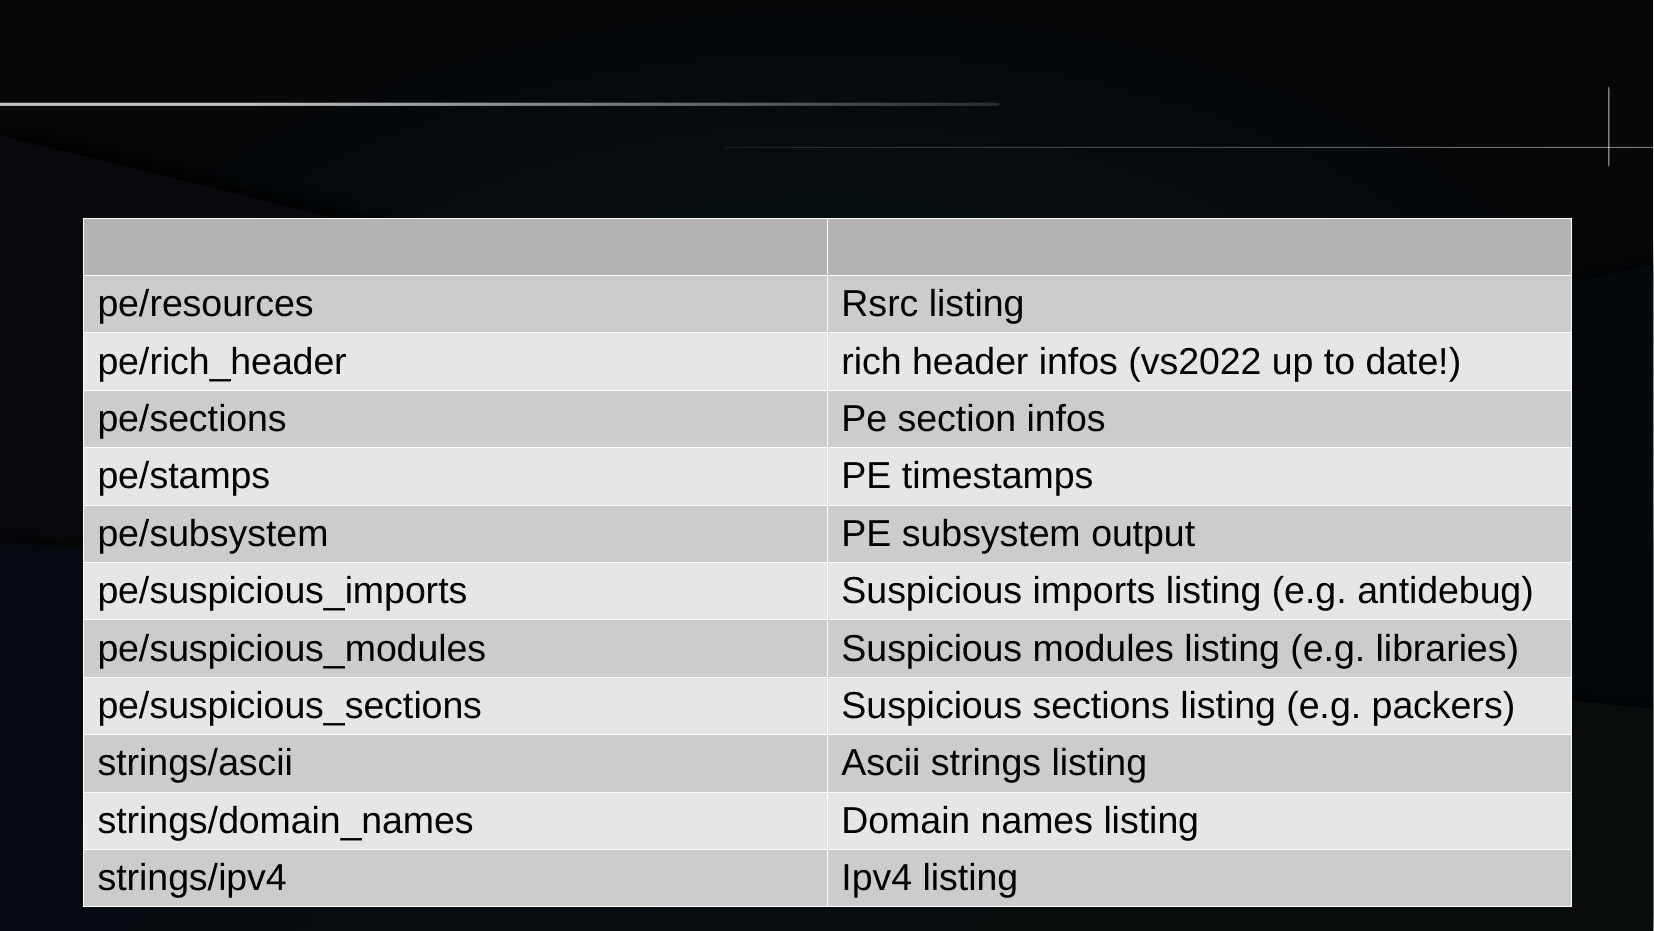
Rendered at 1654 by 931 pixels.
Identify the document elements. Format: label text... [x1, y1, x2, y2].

table_header [84, 219, 827, 275]
table_cell Ipv4 listing [828, 850, 1571, 906]
table_cell pe/resources [84, 276, 827, 332]
table_cell pe/stamps [84, 448, 827, 505]
table_cell pe/sections [84, 391, 827, 447]
picture [0, 0, 1654, 931]
table_cell Suspicious sections listing (e.g. packers) [828, 678, 1571, 734]
table_cell PE timestamps [828, 448, 1571, 505]
table_cell strings/ascii [84, 735, 827, 792]
table_cell Ascii strings listing [828, 735, 1571, 792]
table_cell strings/ipv4 [84, 850, 827, 906]
table_cell pe/suspicious_modules [84, 620, 827, 677]
table_cell Suspicious modules listing (e.g. libraries) [828, 620, 1571, 677]
table_cell pe/rich_header [84, 333, 827, 390]
table_cell Suspicious imports listing (e.g. antidebug) [828, 563, 1571, 619]
table_cell rich header infos (vs2022 up to date!) [828, 333, 1571, 390]
table_header [828, 219, 1571, 275]
table_cell strings/domain_names [84, 793, 827, 849]
table_cell PE subsystem output [828, 506, 1571, 562]
table_cell pe/suspicious_imports [84, 563, 827, 619]
table_cell pe/subsystem [84, 506, 827, 562]
table_cell Pe section infos [828, 391, 1571, 447]
table_cell pe/suspicious_sections [84, 678, 827, 734]
table_cell Domain names listing [828, 793, 1571, 849]
table_cell Rsrc listing [828, 276, 1571, 332]
